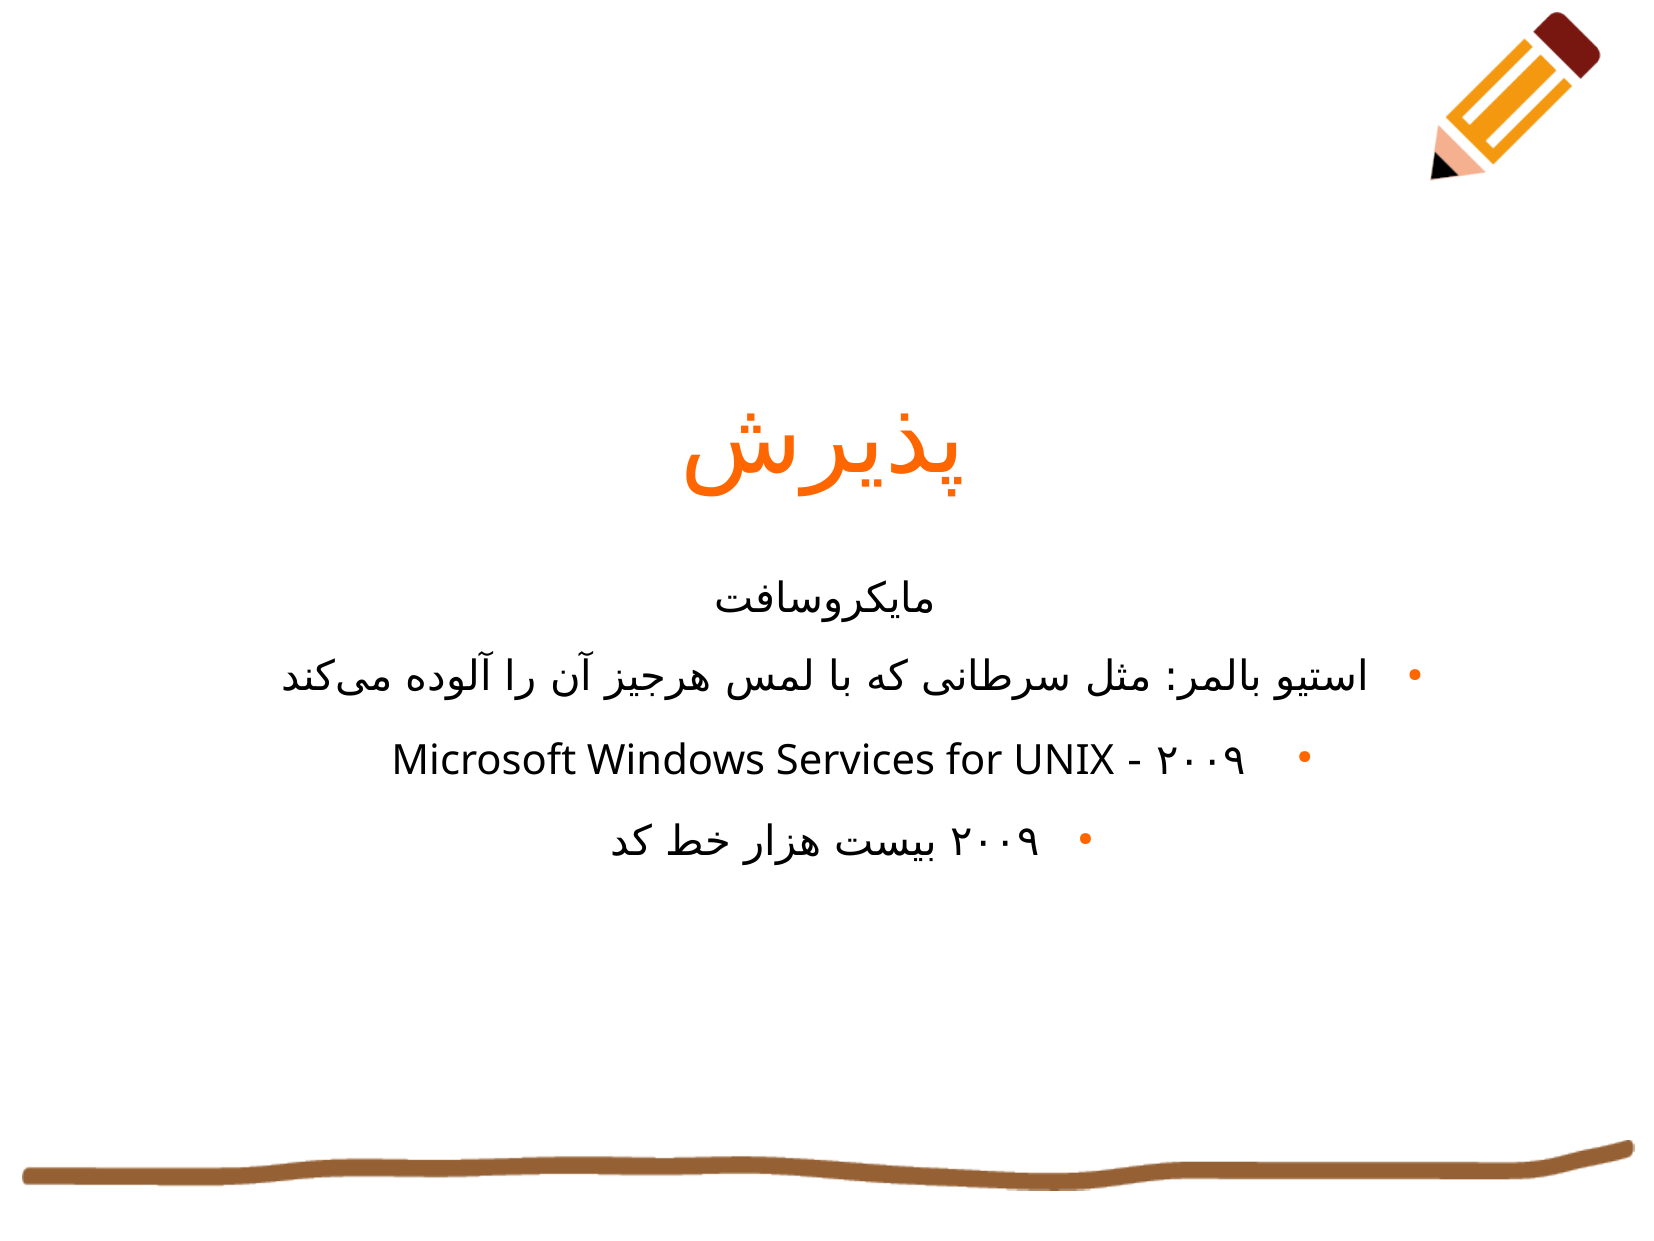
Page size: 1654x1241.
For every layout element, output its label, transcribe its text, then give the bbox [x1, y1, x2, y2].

title پذیرش [150, 369, 1497, 506]
list مایکروسافت استیو بالمر: مثل سرطانی که با لمس هرجیز آن را آلوده می‌کند ۲۰۰۹ - Microsoft Windows Services for UNIX ۲۰۰۹ بیست هزار خط کد [150, 573, 1572, 961]
picture [22, 1140, 1635, 1191]
picture [1430, 12, 1601, 181]
